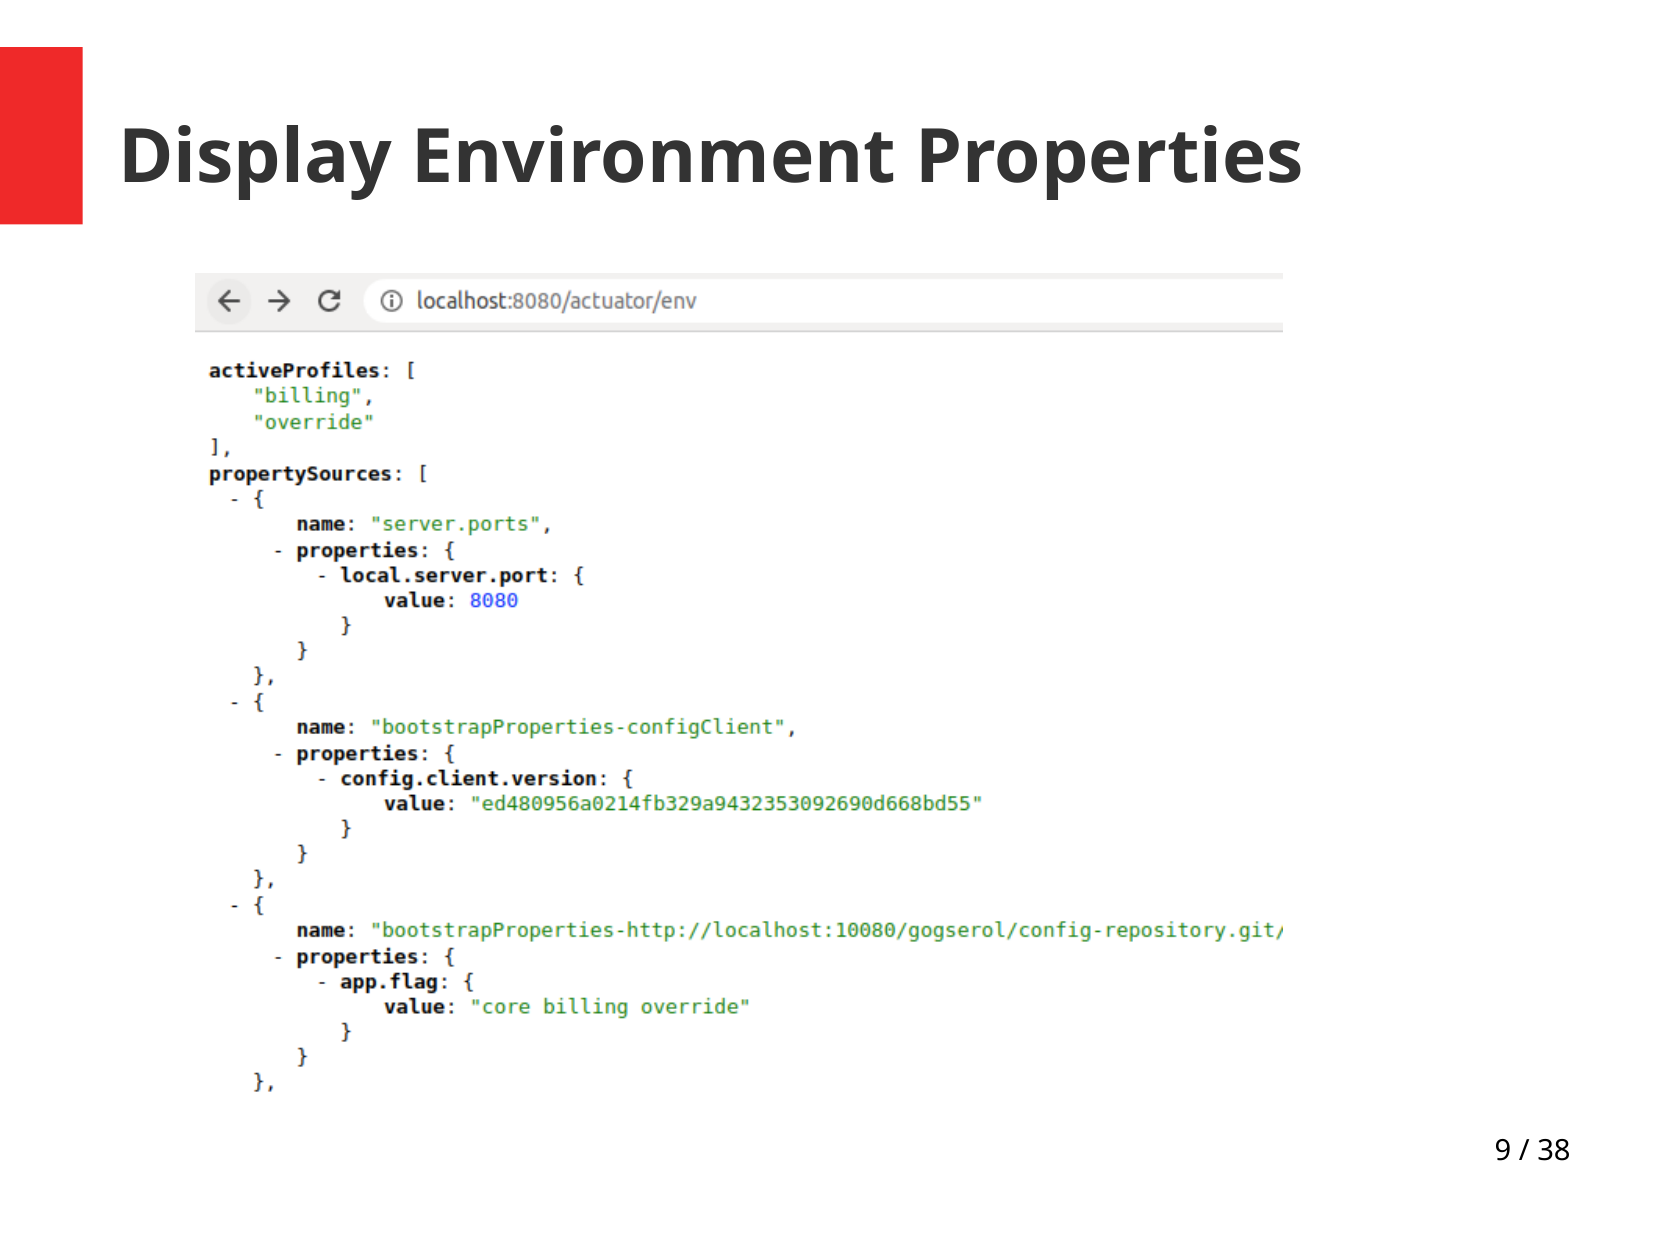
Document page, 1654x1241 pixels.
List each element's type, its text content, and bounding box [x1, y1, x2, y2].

title Display Environment Properties [118, 49, 1571, 257]
picture [195, 273, 1283, 1096]
